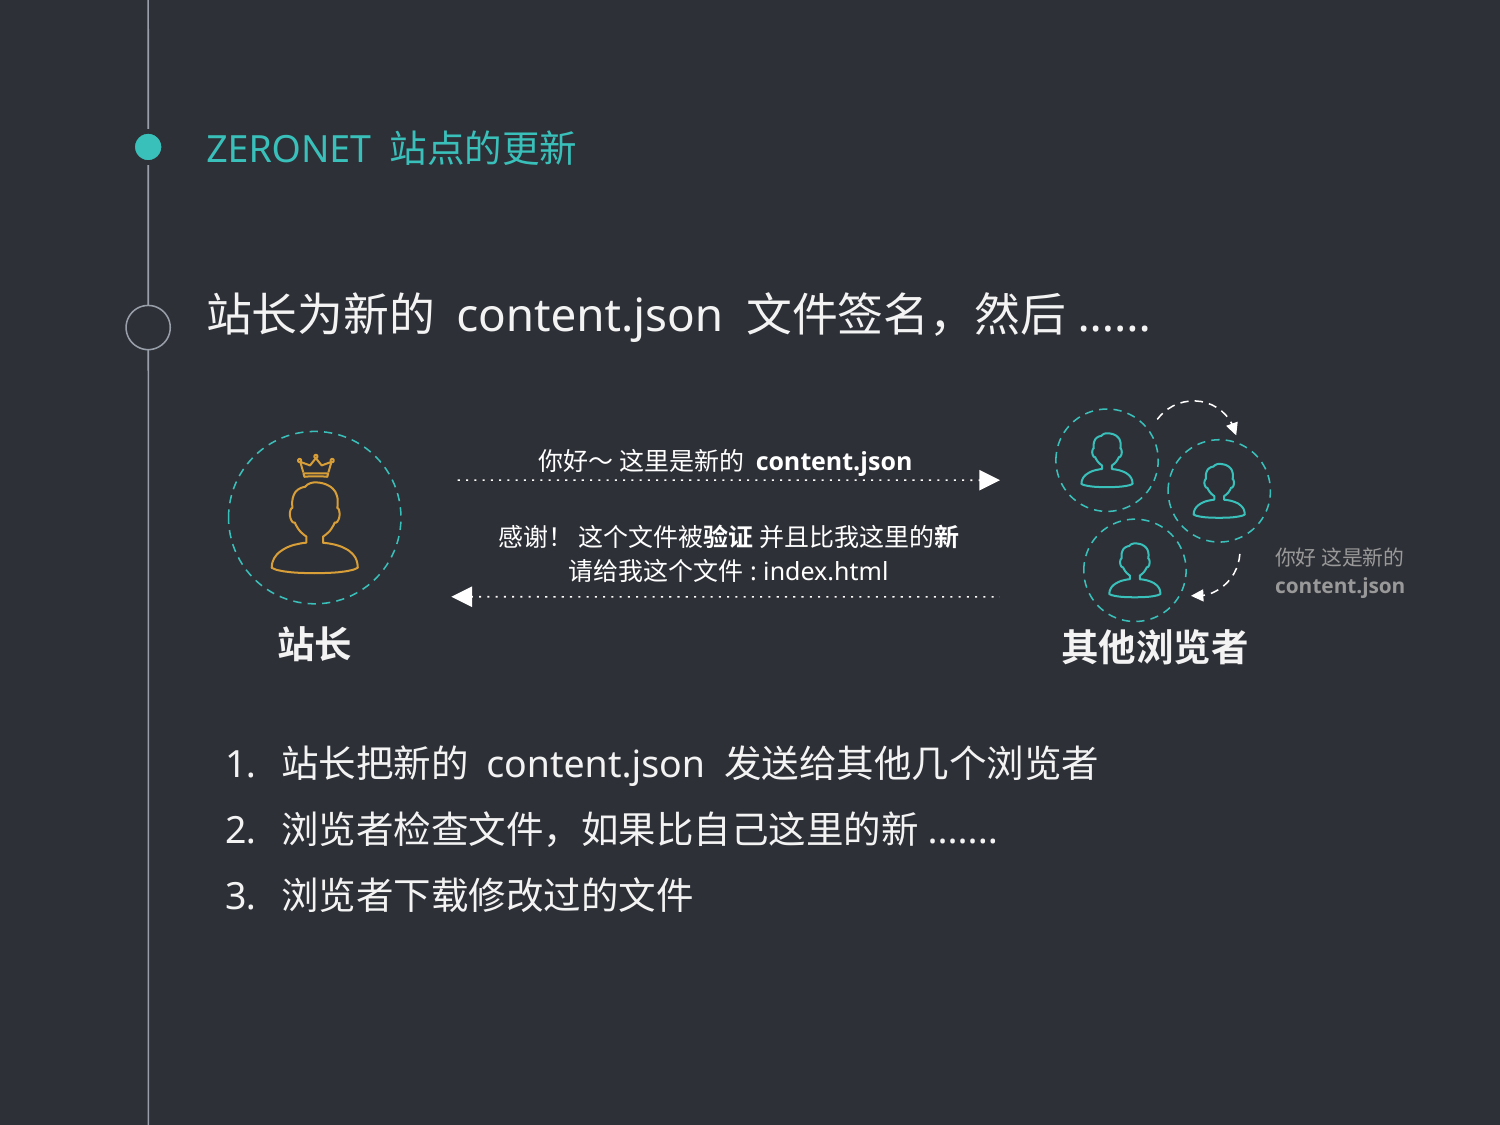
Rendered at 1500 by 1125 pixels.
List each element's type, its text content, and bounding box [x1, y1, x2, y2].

title ZERONET 站点的更新 [191, 109, 1317, 185]
list 站长把新的 content.json 发送给其他几个浏览者 浏览者检查文件，如果比自己这里的新....... 浏览者下载修改过的文件 [191, 725, 1338, 1069]
text_box 你好 这是新的 content.json [1260, 525, 1469, 628]
text_box 你好～ 这里是新的 content.json [457, 425, 994, 480]
list 站长为新的 content.json 文件签名，然后...... [191, 270, 1440, 373]
text_box 站长 [189, 606, 441, 682]
text_box 感谢！ 这个文件被验证 并且比我这里的新 请给我这个文件: index.html [457, 501, 1000, 593]
text_box 其他浏览者 [993, 609, 1318, 685]
